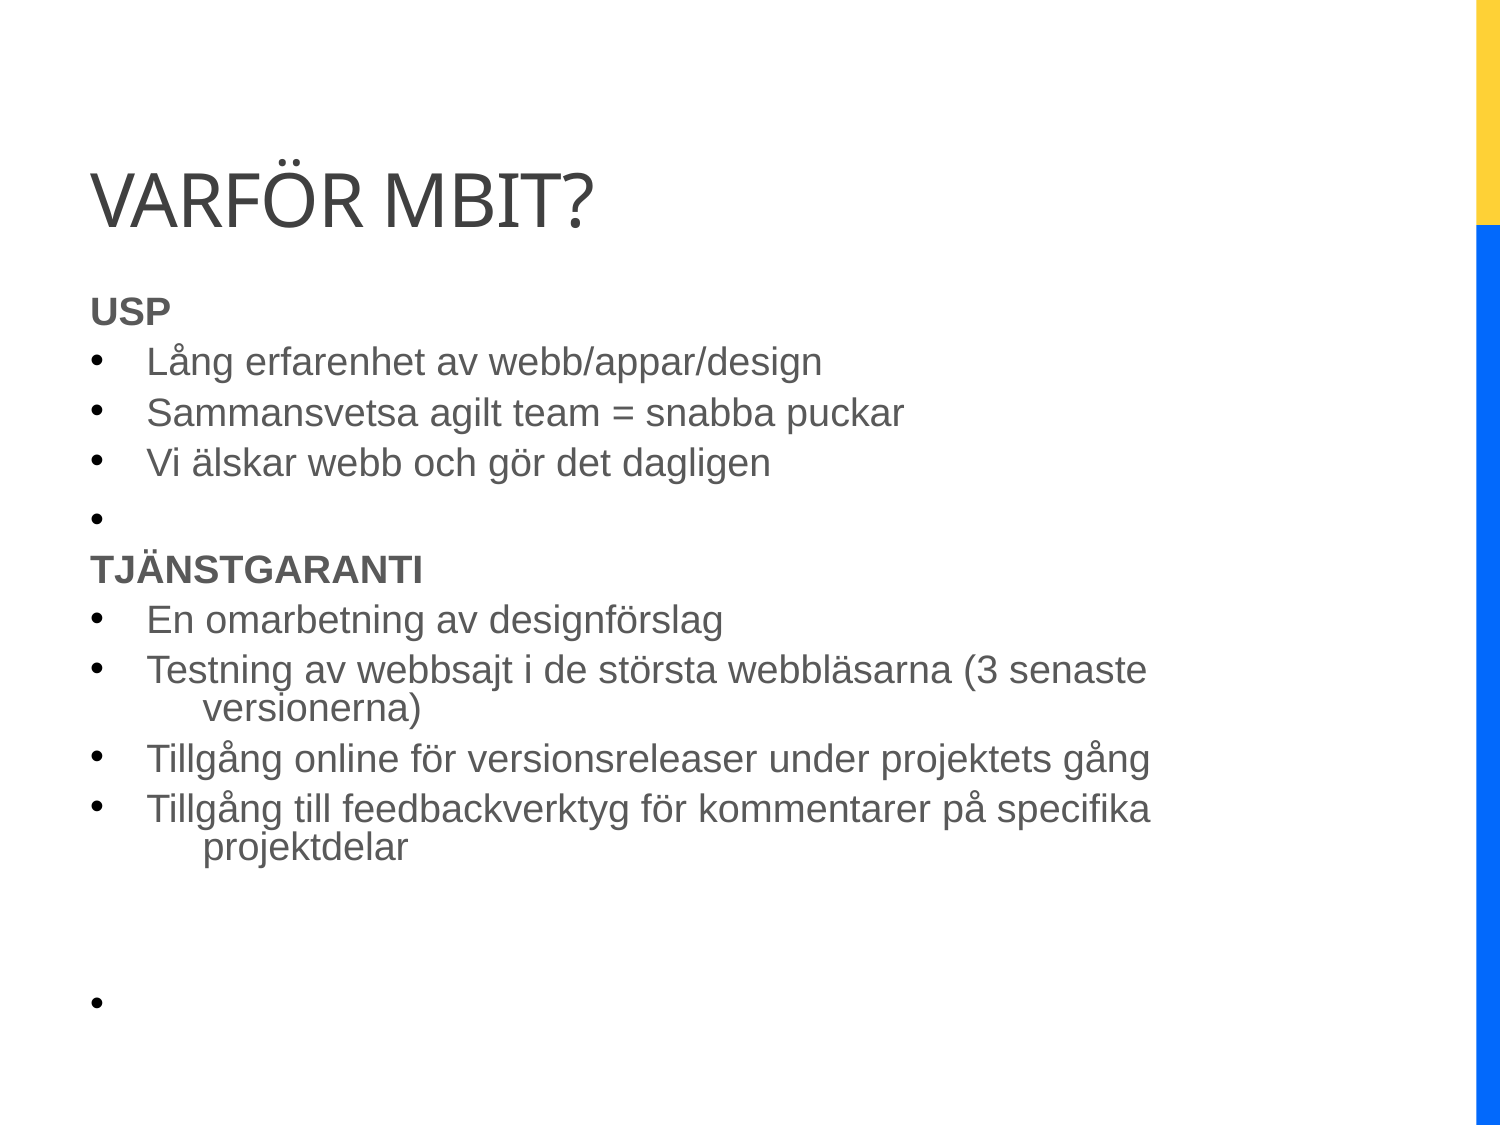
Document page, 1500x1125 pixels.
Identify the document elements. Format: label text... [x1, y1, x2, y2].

list USP Lång erfarenhet av webb/appar/design Sammansvetsa agilt team = snabba puckar Vi älskar webb och gör det dagligen TJÄNSTGARANTI En omarbetning av designförslag Testning av webbsajt i de största webbläsarna (3 senaste versionerna) Tillgång online för versionsreleaser under projektets gång Tillgång till feedbackverktyg för kommentarer på specifika projektdelar [75, 287, 1326, 1005]
title Varför MBIT? [75, 25, 1026, 251]
